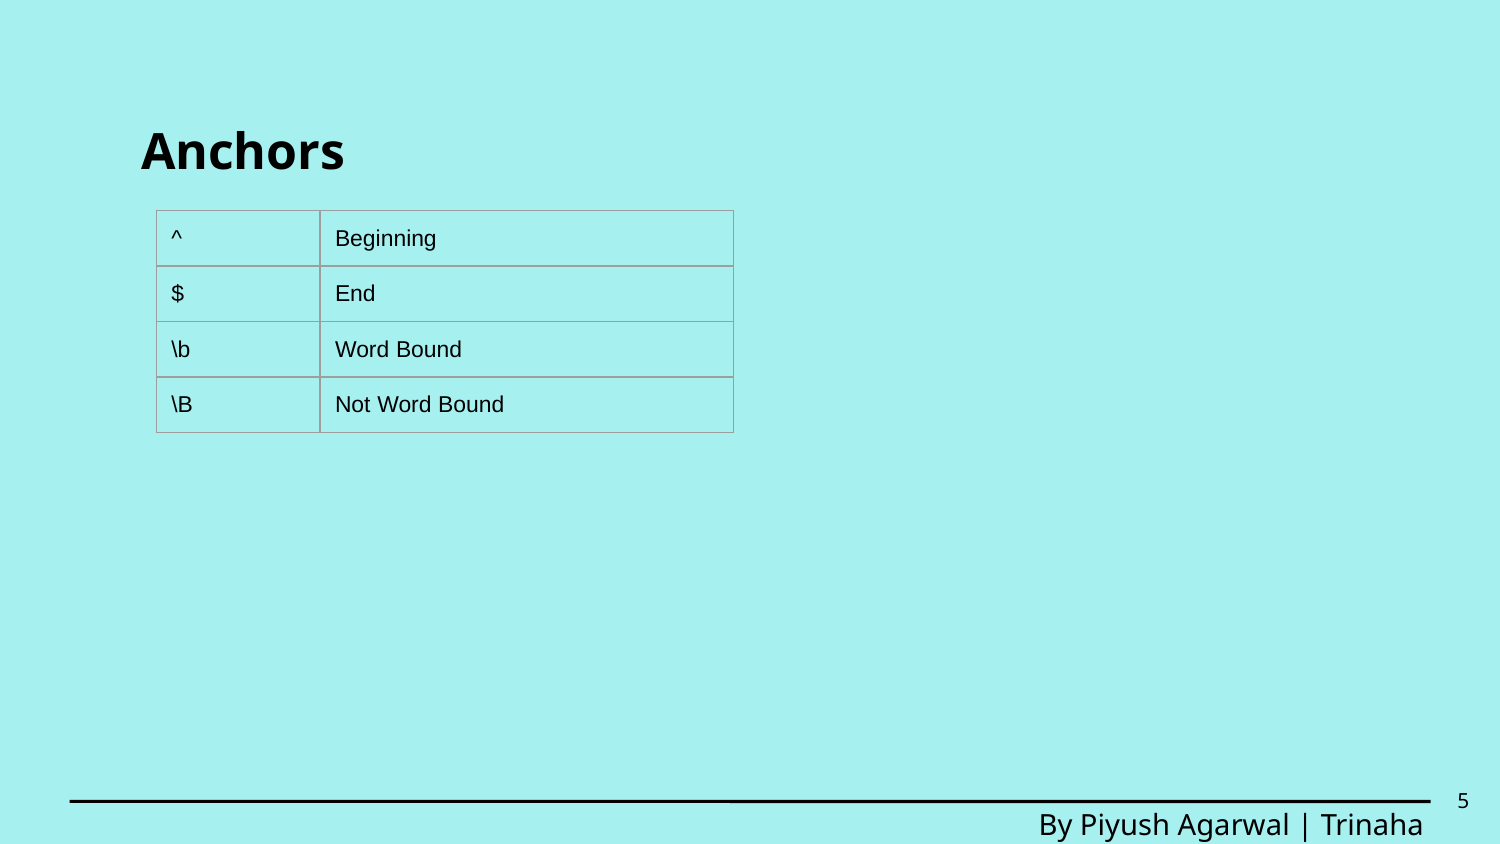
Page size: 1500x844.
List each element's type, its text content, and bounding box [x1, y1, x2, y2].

table_cell End [321, 267, 733, 321]
table_cell Not Word Bound [321, 378, 733, 432]
table_cell \B [157, 378, 319, 432]
title Anchors [51, 104, 1449, 186]
table_cell $ [157, 267, 319, 321]
table_cell Word Bound [321, 322, 733, 376]
text_box By Piyush Agarwal | Trinaha Institute [928, 791, 1440, 844]
table_header Beginning [321, 211, 733, 265]
table_cell \b [157, 322, 319, 376]
slide_number <number> [1394, 769, 1484, 834]
table_header ^ [157, 211, 319, 265]
